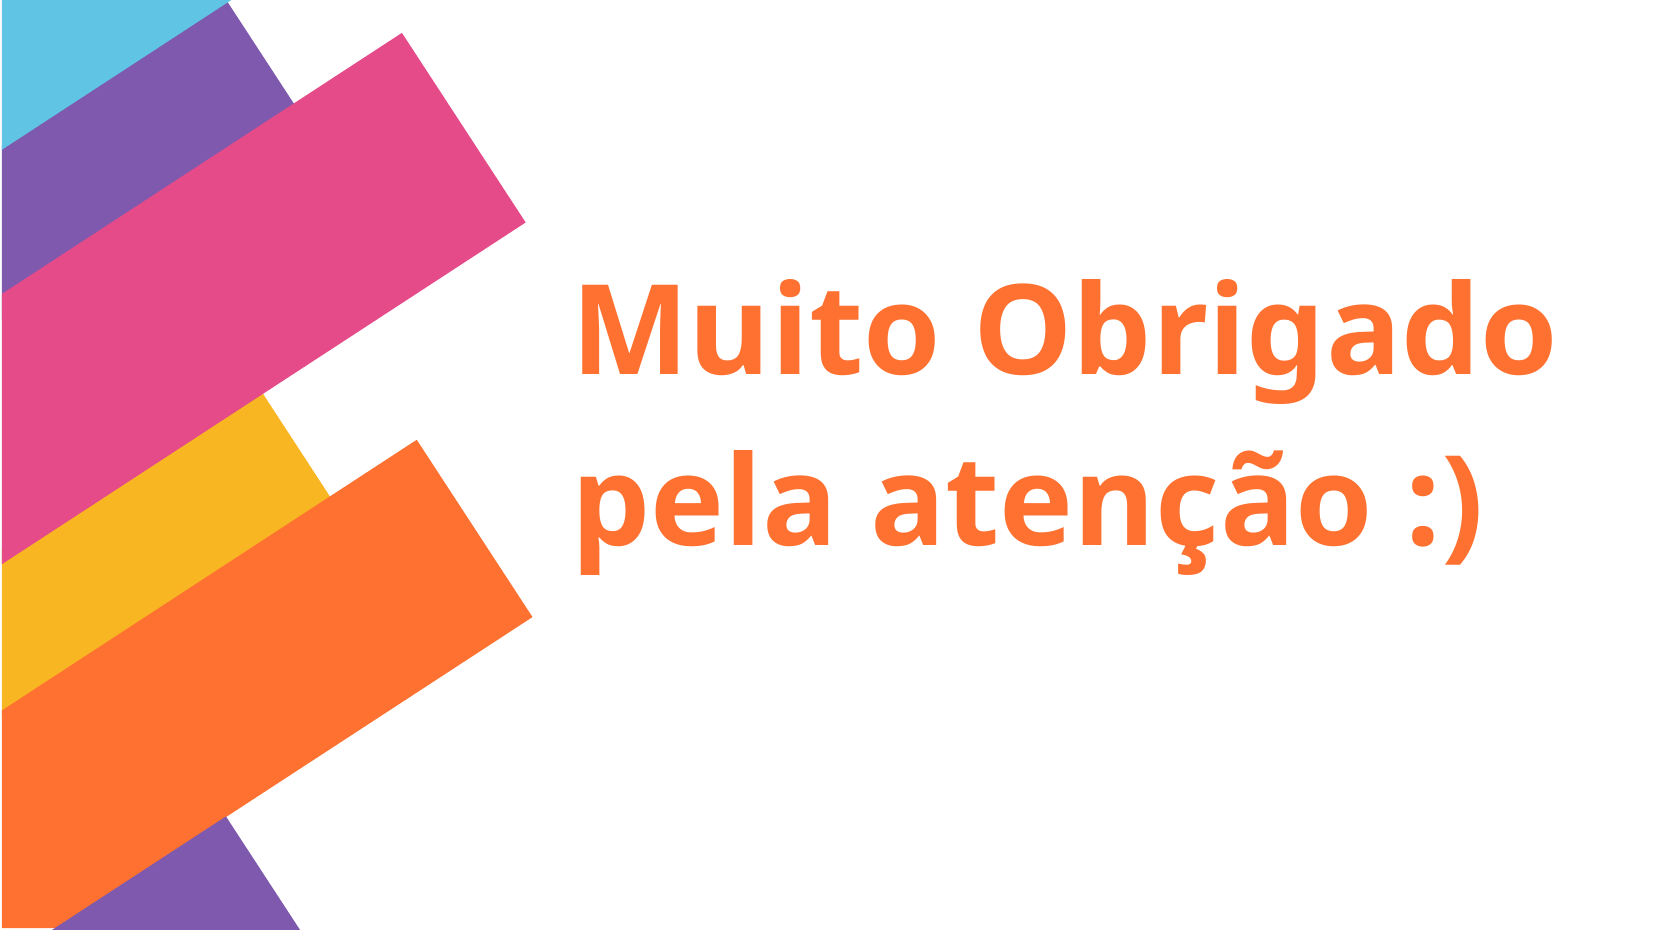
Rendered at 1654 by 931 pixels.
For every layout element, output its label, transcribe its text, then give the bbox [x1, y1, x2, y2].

text_box Muito Obrigado pela atenção :) [556, 233, 1654, 931]
